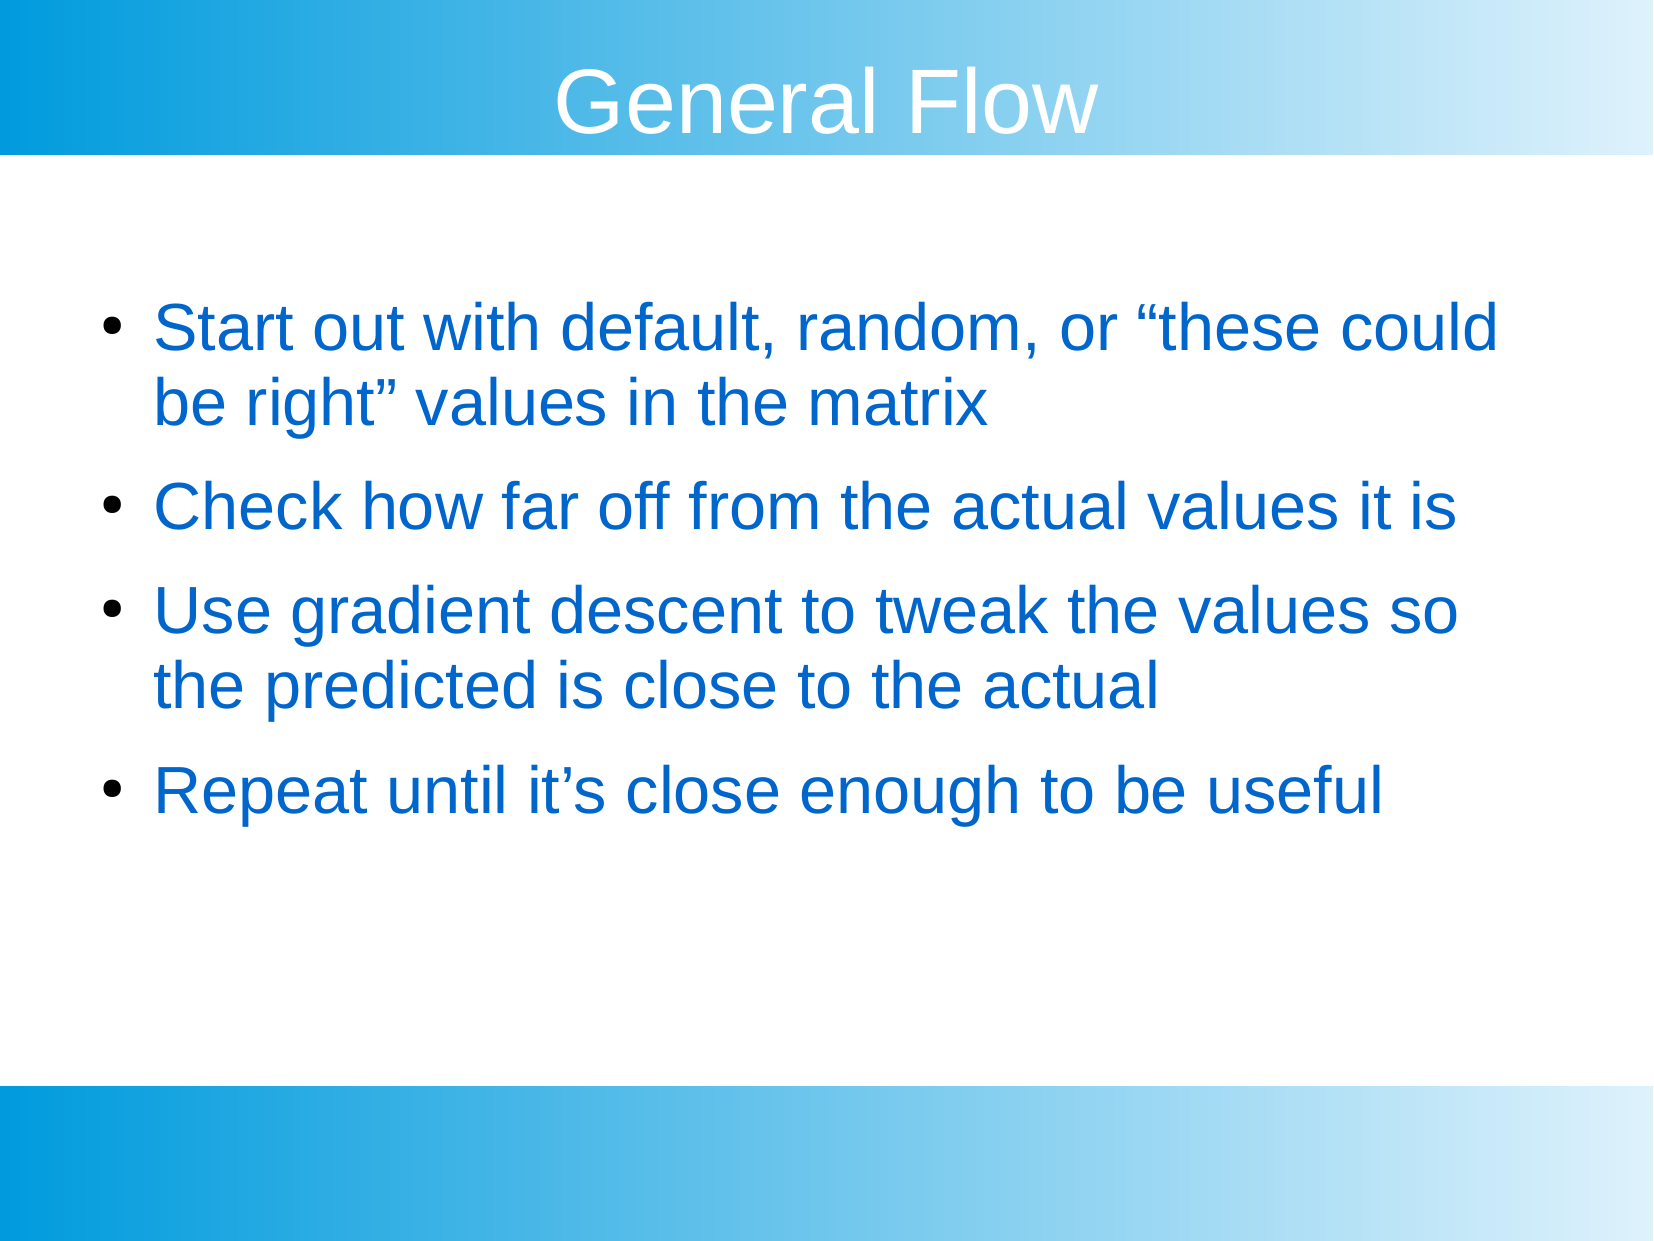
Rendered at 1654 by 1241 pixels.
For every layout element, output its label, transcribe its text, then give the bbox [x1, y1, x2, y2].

list Start out with default, random, or “these could be right” values in the matrix Check how far off from the actual values it is Use gradient descent to tweak the values so the predicted is close to the actual Repeat until it’s close enough to be useful [82, 290, 1571, 1010]
title General Flow [82, 49, 1571, 155]
